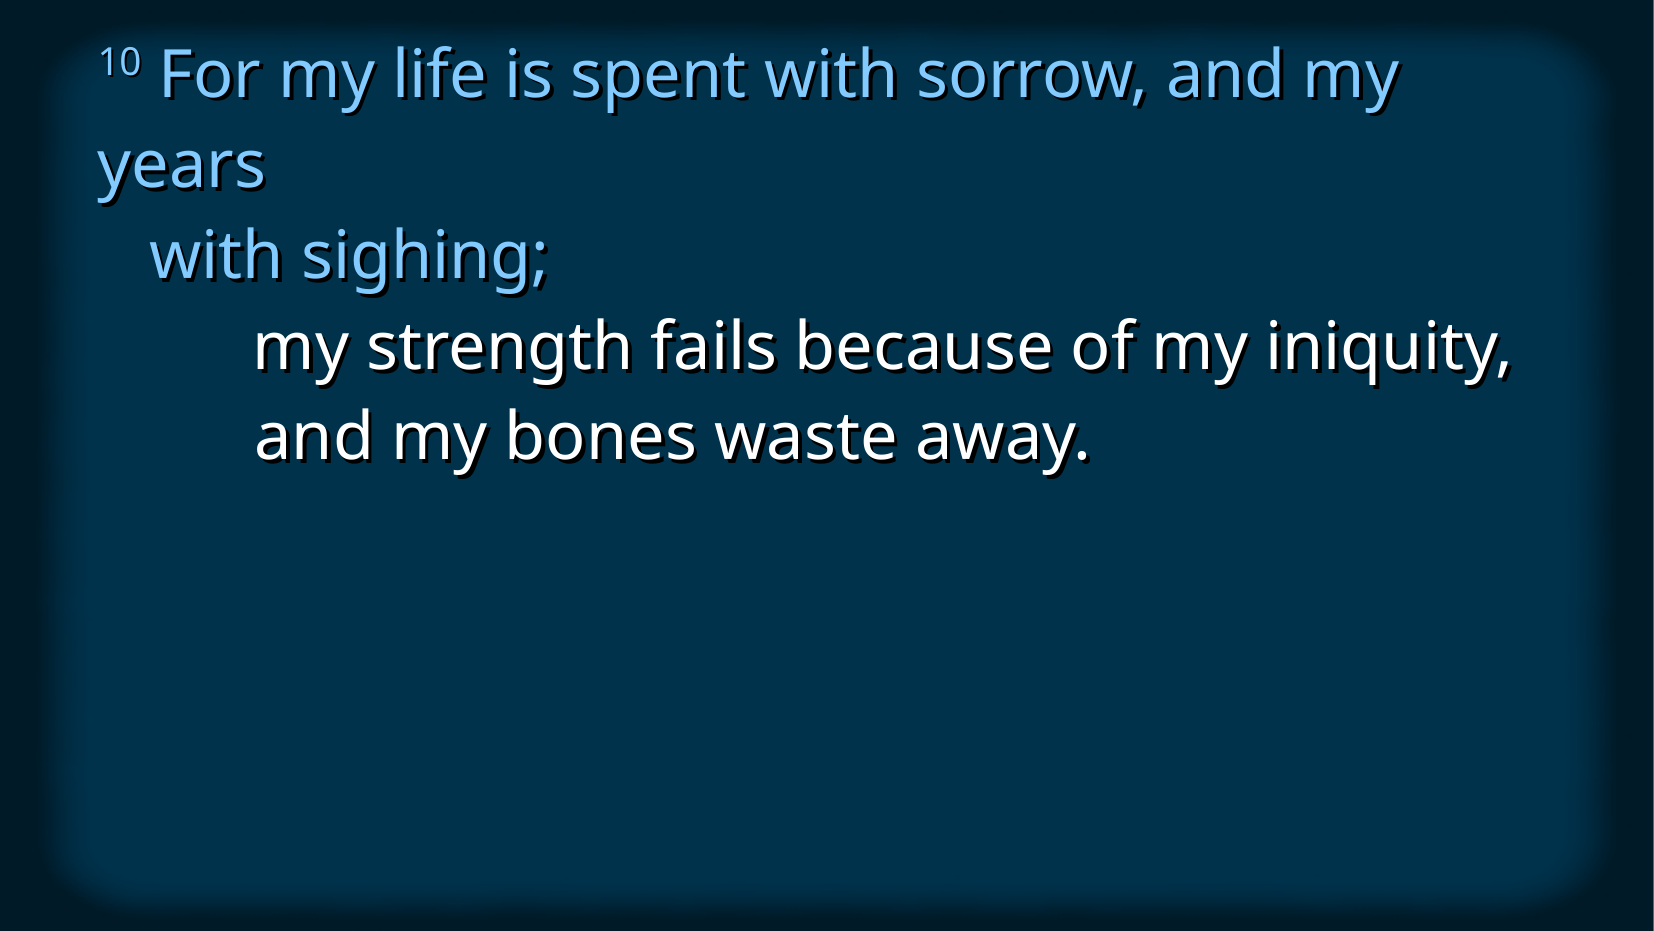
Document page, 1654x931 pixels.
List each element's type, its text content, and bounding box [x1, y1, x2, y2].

text_box 10 For my life is spent with sorrow, and my years with sighing; my strength fails because of my iniquity, and my bones waste away. [82, 18, 1583, 389]
picture [0, 0, 1654, 931]
